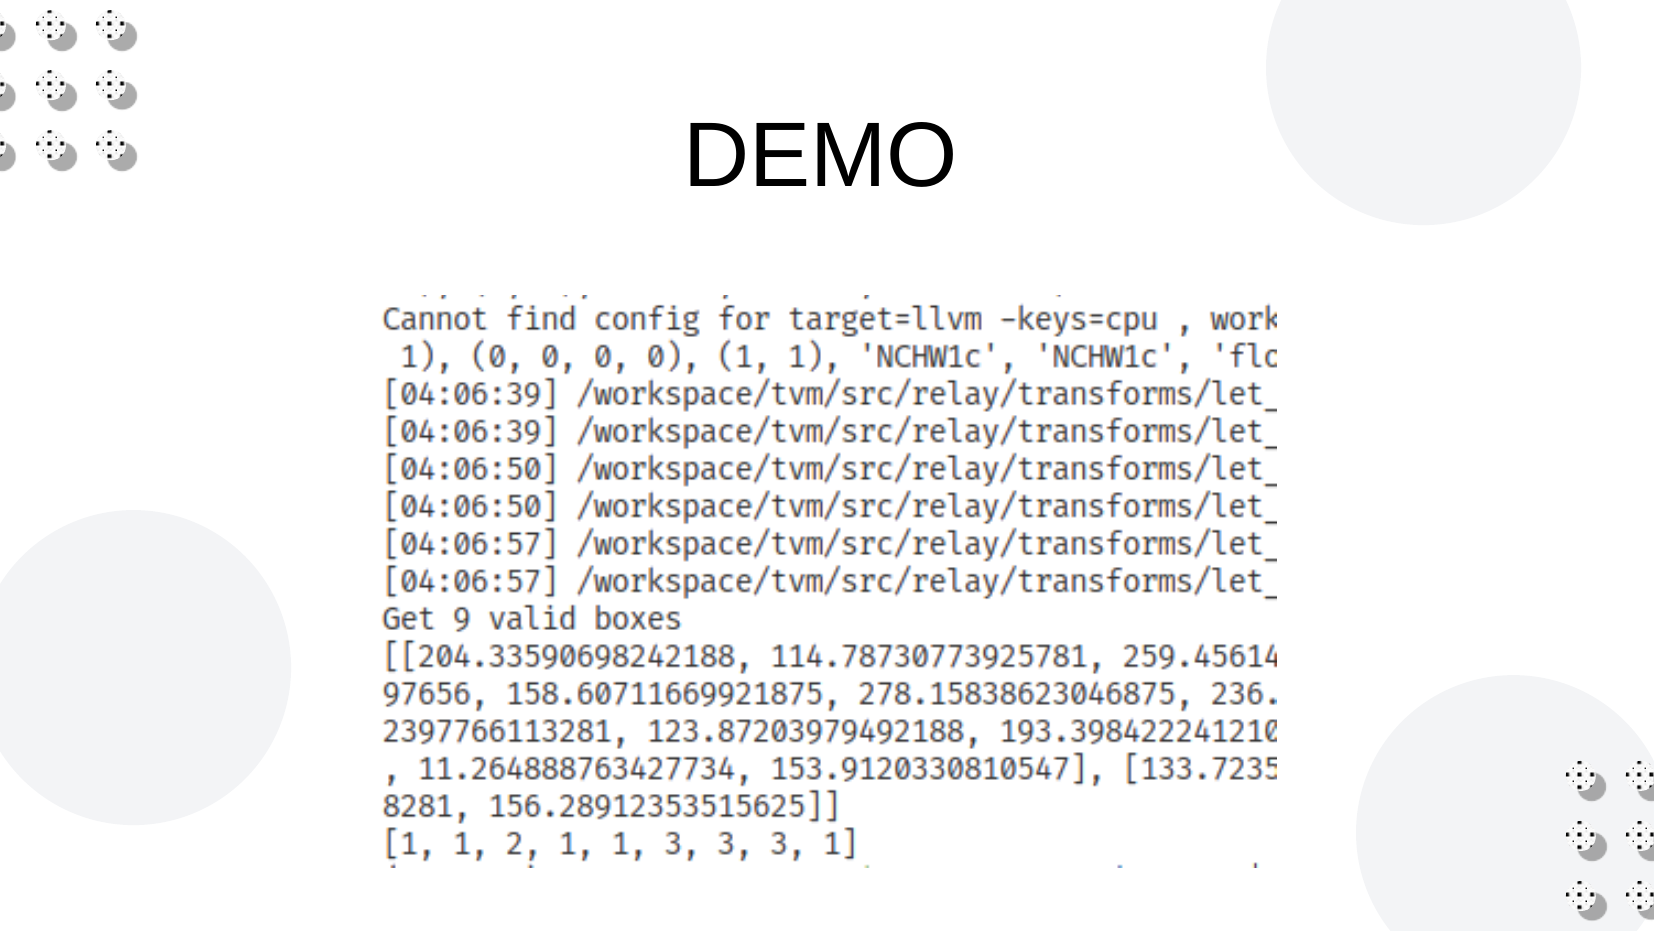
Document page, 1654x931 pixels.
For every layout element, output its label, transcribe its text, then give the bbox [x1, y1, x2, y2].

title DEMO [76, 76, 1565, 233]
picture [376, 295, 1277, 868]
picture [1625, 880, 1654, 911]
picture [1565, 880, 1596, 912]
picture [1565, 820, 1596, 851]
picture [1625, 760, 1654, 791]
picture [99, 70, 123, 76]
picture [0, 13, 6, 38]
picture [1565, 760, 1596, 791]
picture [0, 73, 6, 98]
picture [1625, 820, 1654, 851]
picture [35, 130, 67, 161]
picture [35, 10, 66, 41]
picture [95, 10, 126, 41]
picture [35, 70, 66, 101]
picture [0, 133, 7, 158]
